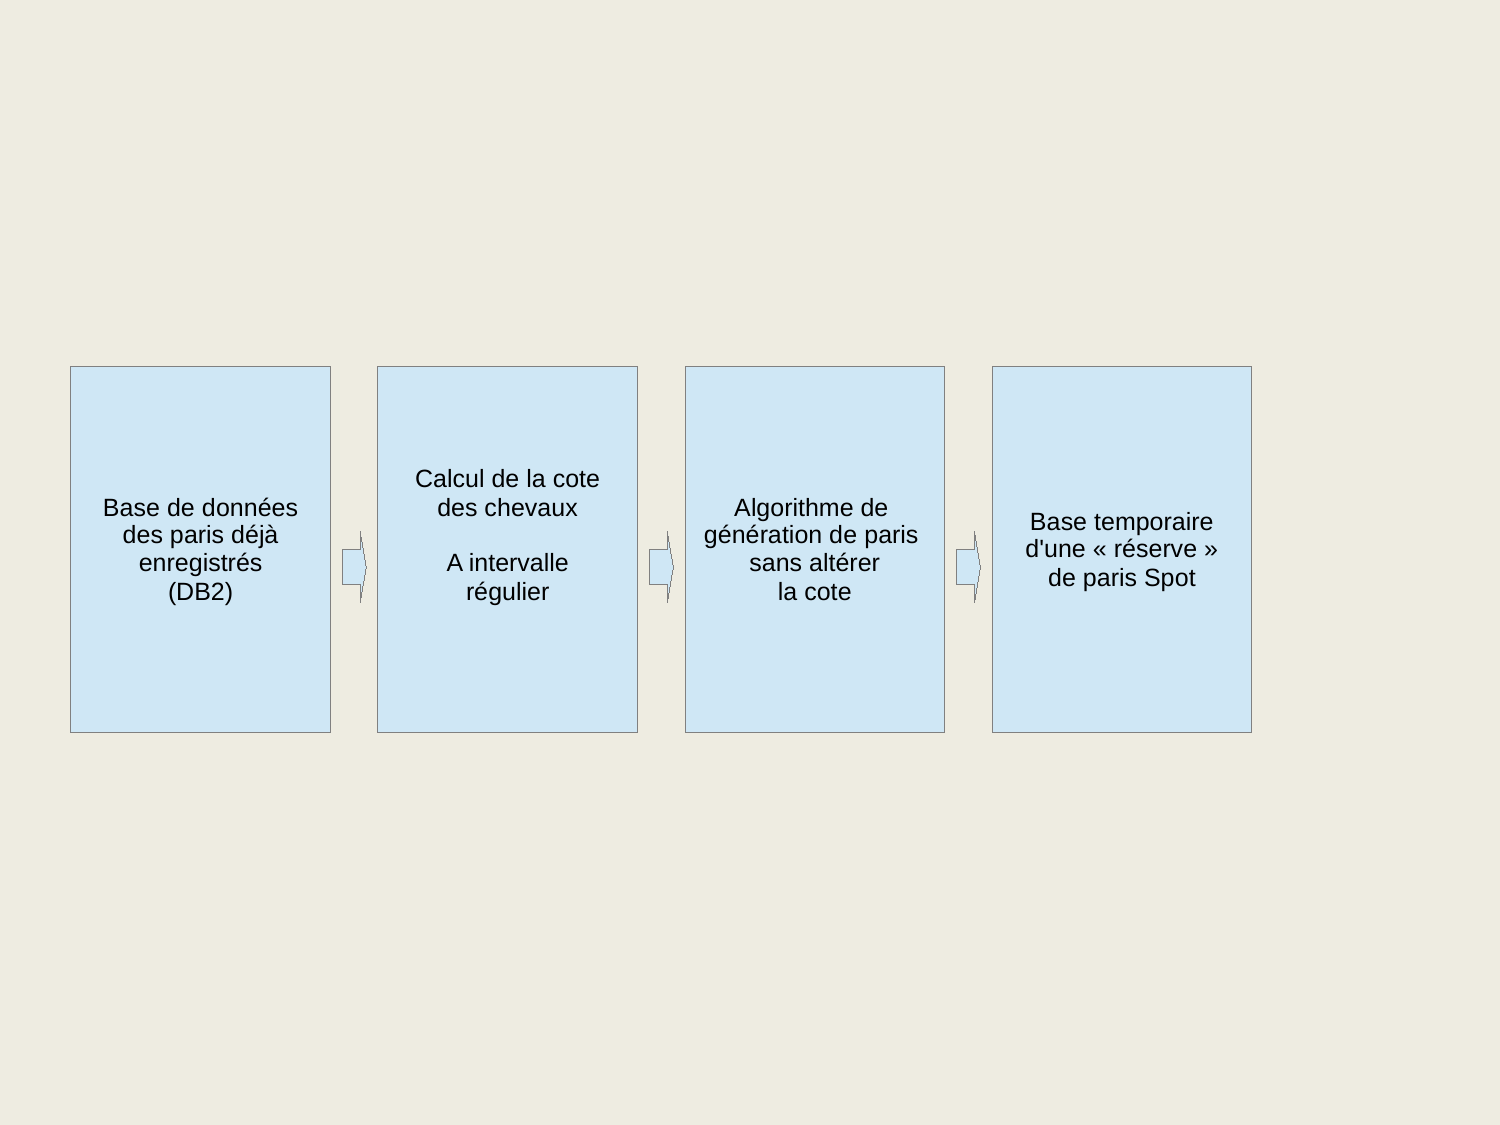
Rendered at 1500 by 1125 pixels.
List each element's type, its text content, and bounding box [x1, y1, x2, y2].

text_box [342, 531, 367, 603]
text_box Base de données des paris déjà enregistrés (DB2) [70, 366, 331, 733]
text_box Algorithme de génération de paris sans altérer la cote [685, 366, 945, 733]
text_box Calcul de la cote des chevaux A intervalle régulier [377, 366, 638, 733]
text_box [956, 531, 981, 603]
text_box Base temporaire d'une « réserve » de paris Spot [992, 366, 1252, 733]
text_box [649, 531, 674, 603]
